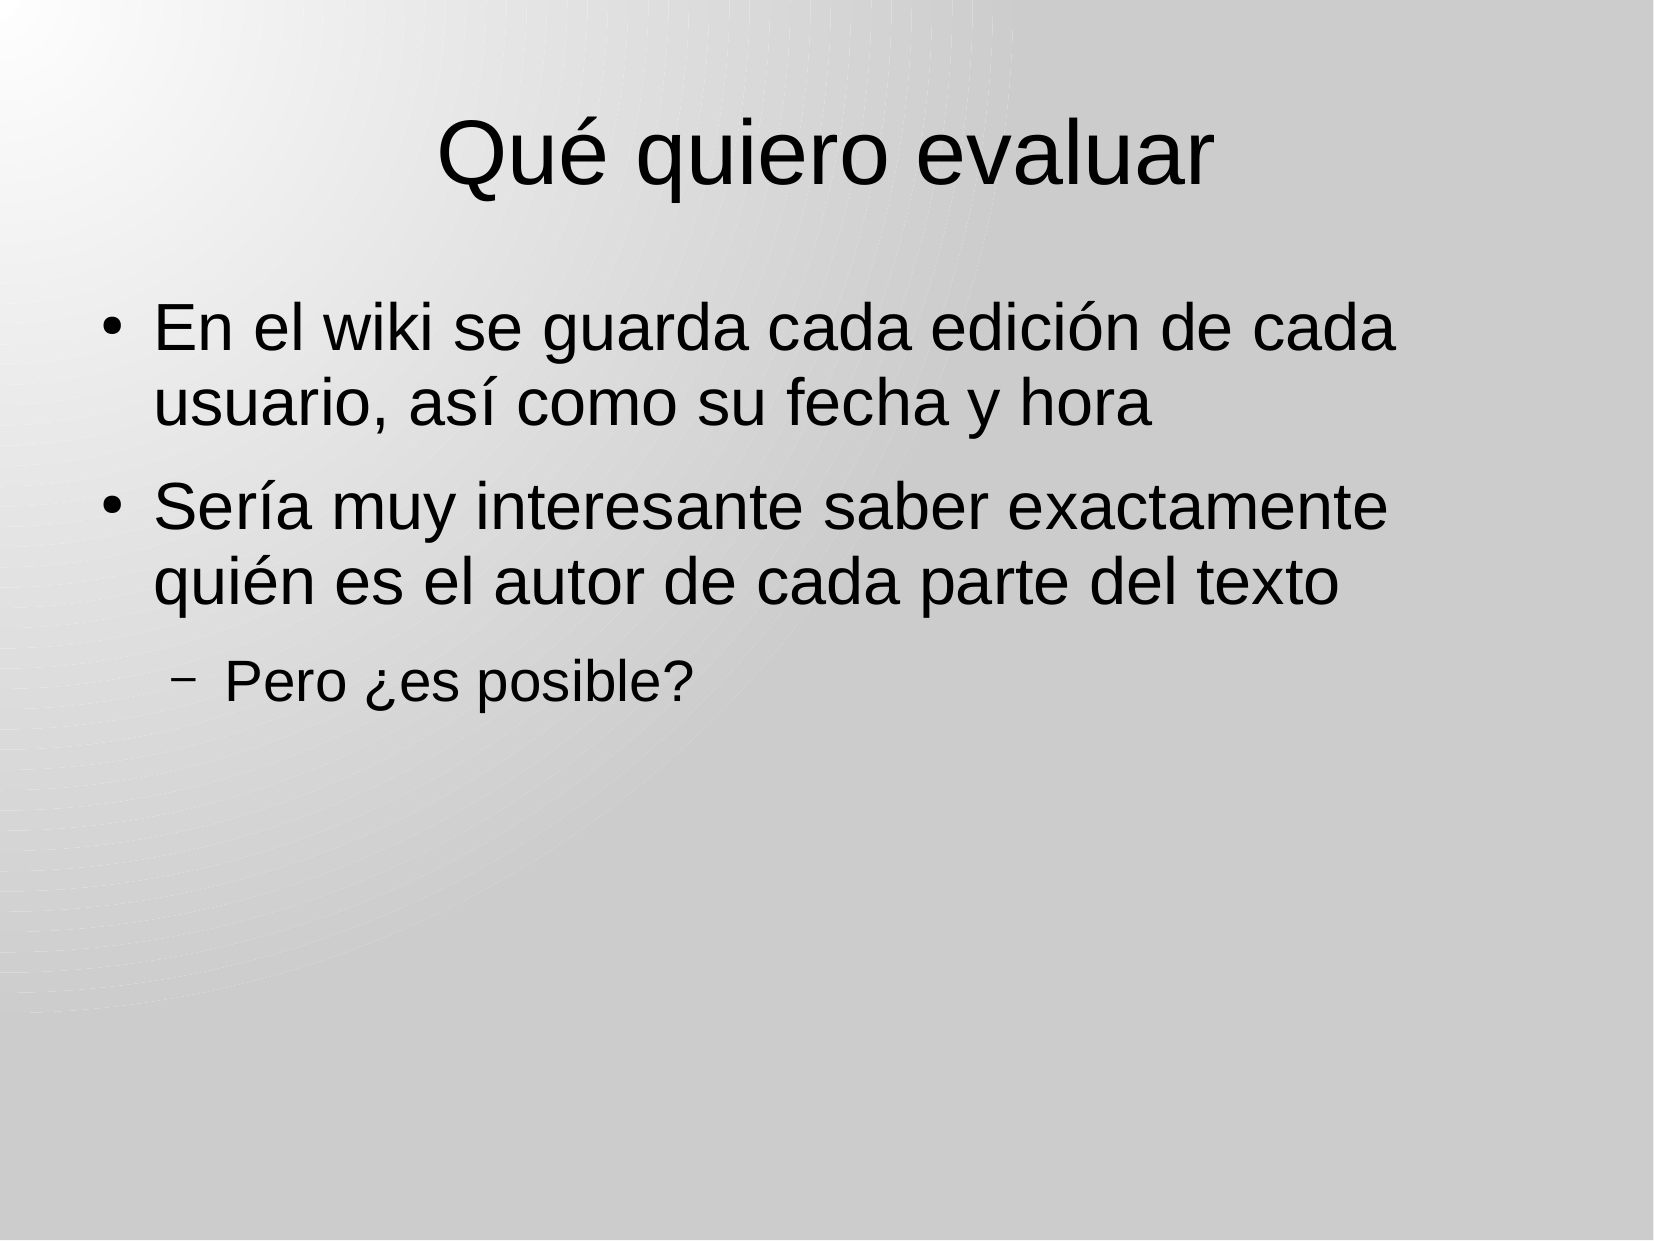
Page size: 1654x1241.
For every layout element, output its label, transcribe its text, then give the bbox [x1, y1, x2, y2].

list En el wiki se guarda cada edición de cada usuario, así como su fecha y hora Sería muy interesante saber exactamente quién es el autor de cada parte del texto Pero ¿es posible? [82, 290, 1538, 1109]
title Qué quiero evaluar [82, 49, 1571, 257]
